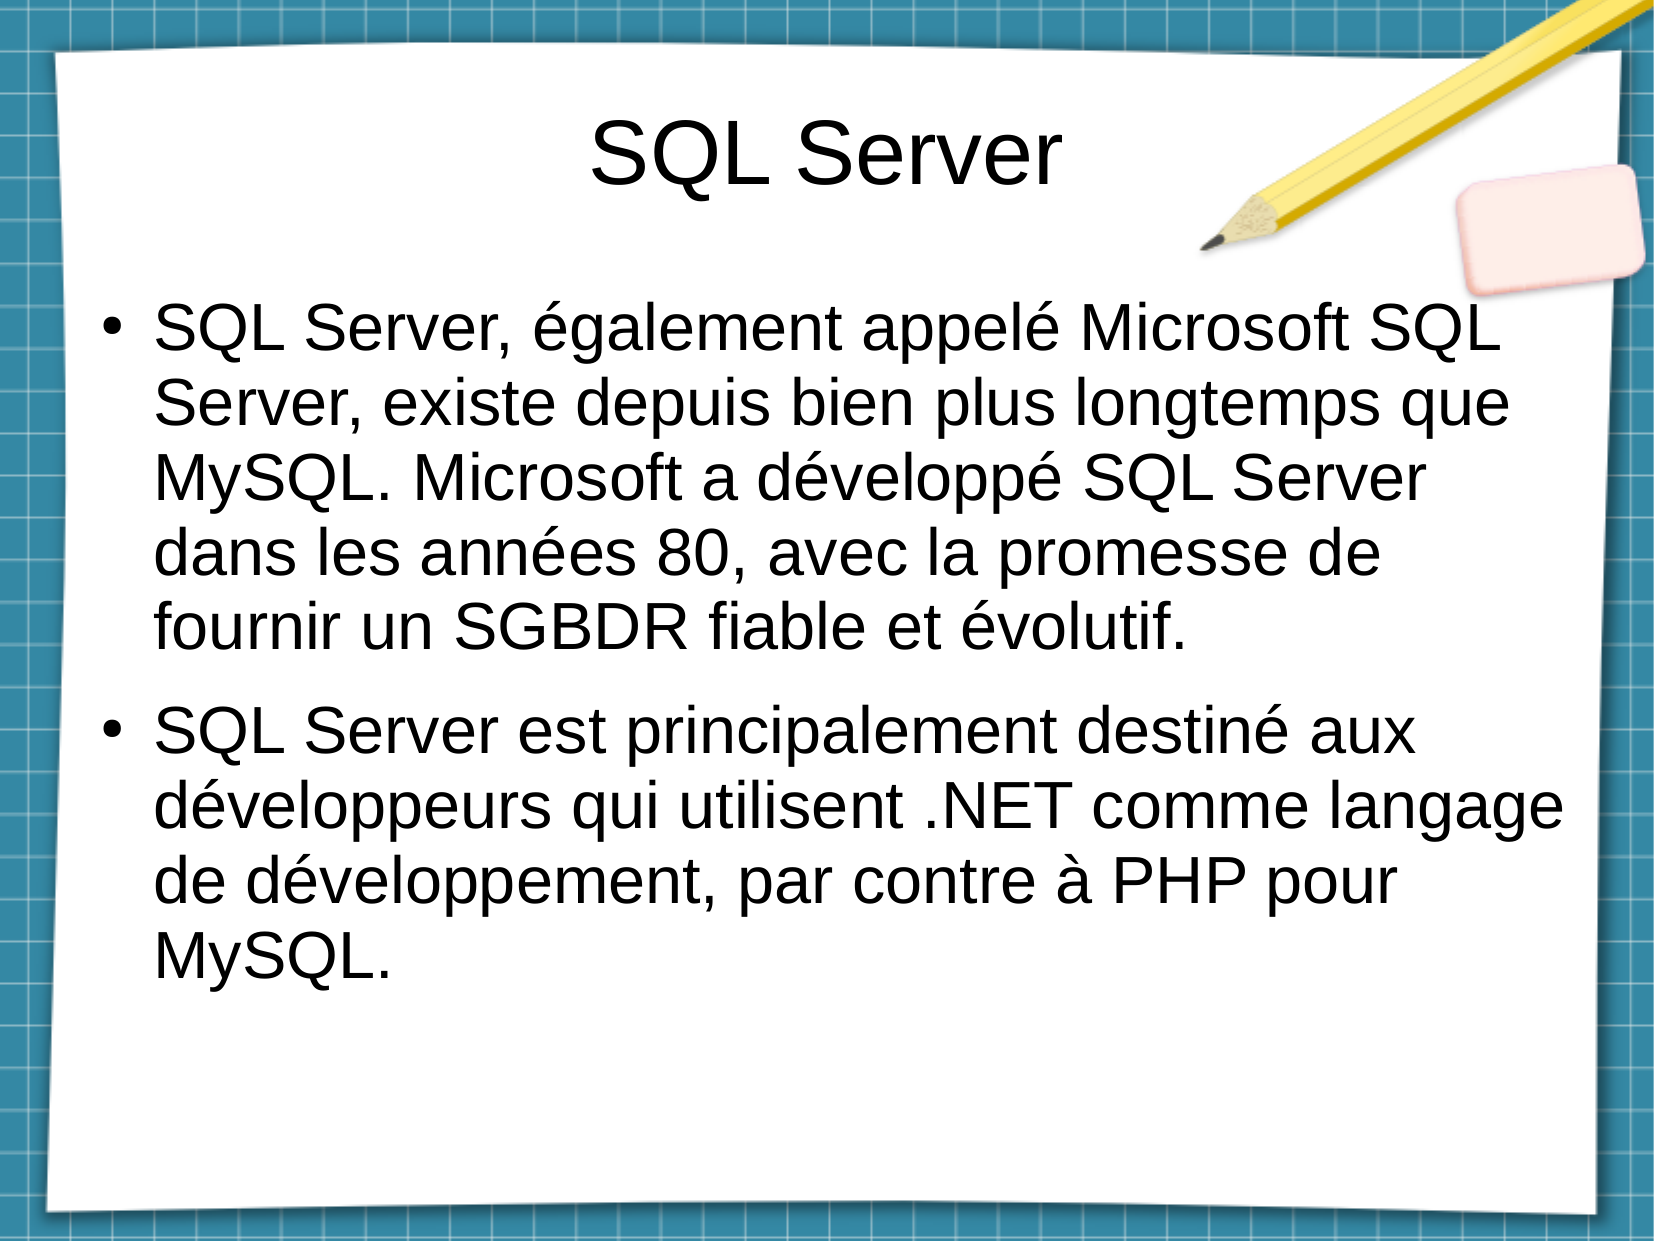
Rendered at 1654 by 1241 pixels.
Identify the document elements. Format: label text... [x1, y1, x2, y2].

picture [0, 0, 1654, 1241]
title SQL Server [82, 49, 1571, 257]
list SQL Server, également appelé Microsoft SQL Server, existe depuis bien plus longtemps que MySQL. Microsoft a développé SQL Server dans les années 80, avec la promesse de fournir un SGBDR fiable et évolutif. SQL Server est principalement destiné aux développeurs qui utilisent .NET comme langage de développement, par contre à PHP pour MySQL. [82, 290, 1571, 1010]
